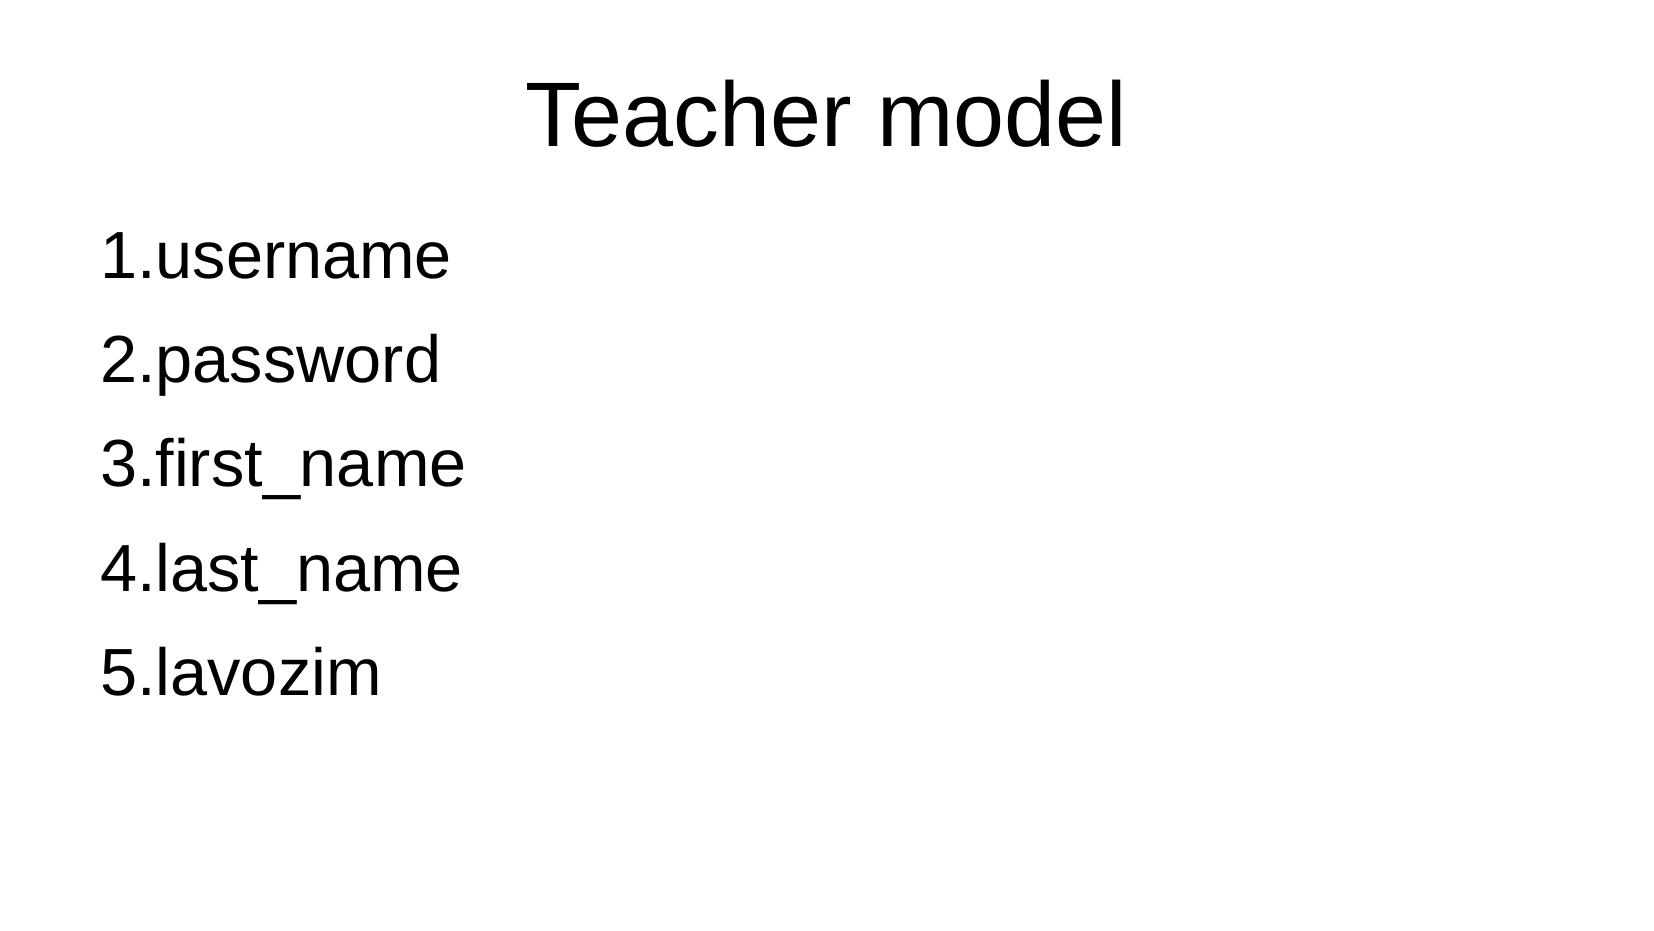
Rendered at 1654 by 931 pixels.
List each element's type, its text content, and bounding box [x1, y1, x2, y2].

list username password first_name last_name lavozim [82, 217, 1571, 758]
title Teacher model [82, 37, 1571, 193]
